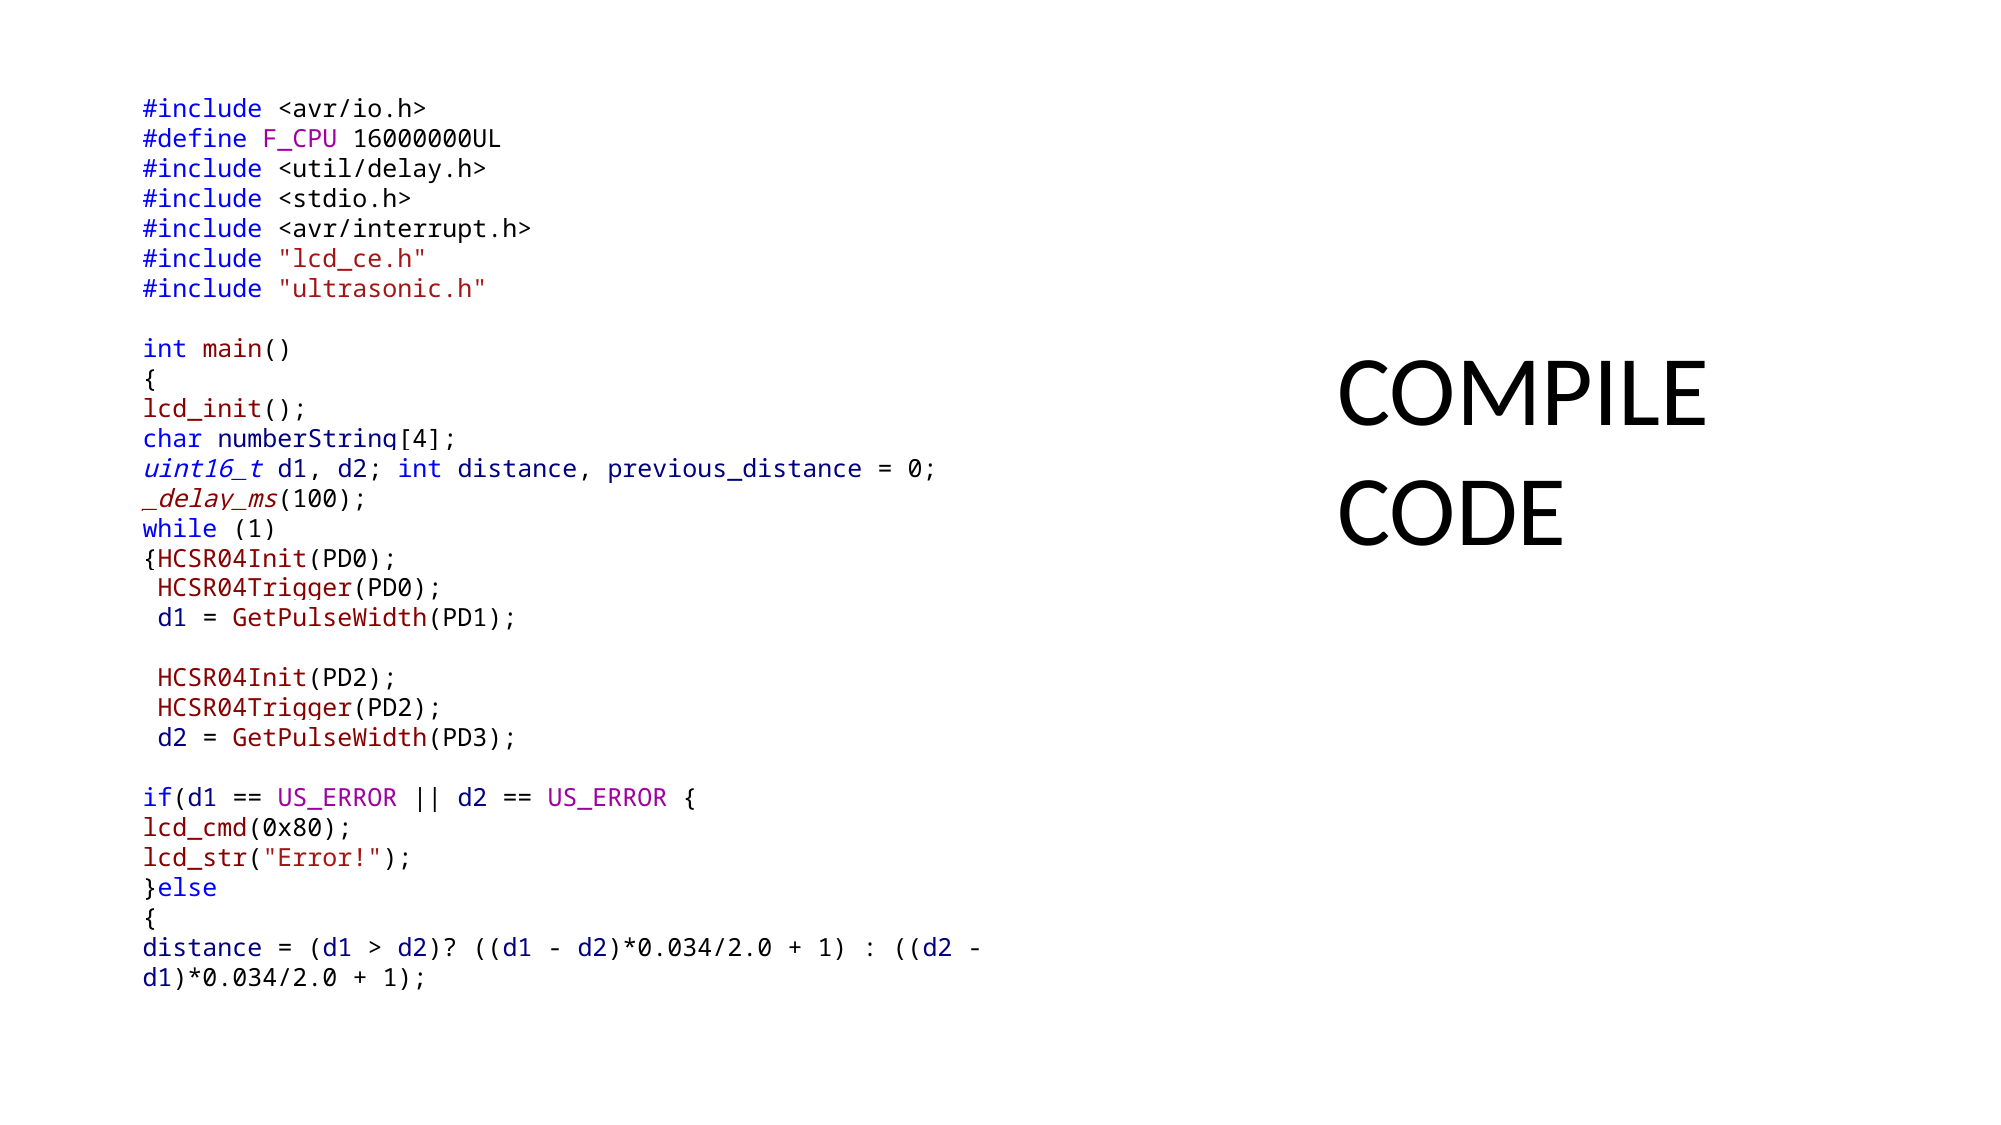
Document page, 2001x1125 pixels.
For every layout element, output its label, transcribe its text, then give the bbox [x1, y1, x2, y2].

text_box COMPILE CODE [1322, 317, 1918, 576]
text_box #include <avr/io.h> #define F_CPU 16000000UL #include <util/delay.h> #include <stdio.h> #include <avr/interrupt.h> #include "lcd_ce.h" #include "ultrasonic.h" int main() { lcd_init(); char numberString[4]; uint16_t d1, d2; int distance, previous_distance = 0; _delay_ms(100); while (1) {HCSR04Init(PD0); HCSR04Trigger(PD0); d1 = GetPulseWidth(PD1); HCSR04Init(PD2); HCSR04Trigger(PD2); d2 = GetPulseWidth(PD3); if(d1 == US_ERROR || d2 == US_ERROR { lcd_cmd(0x80); lcd_str("Error!"); }else { distance = (d1 > d2)? ((d1 - d2)*0.034/2.0 + 1) : ((d2 - d1)*0.034/2.0 + 1); [127, 85, 1105, 1040]
